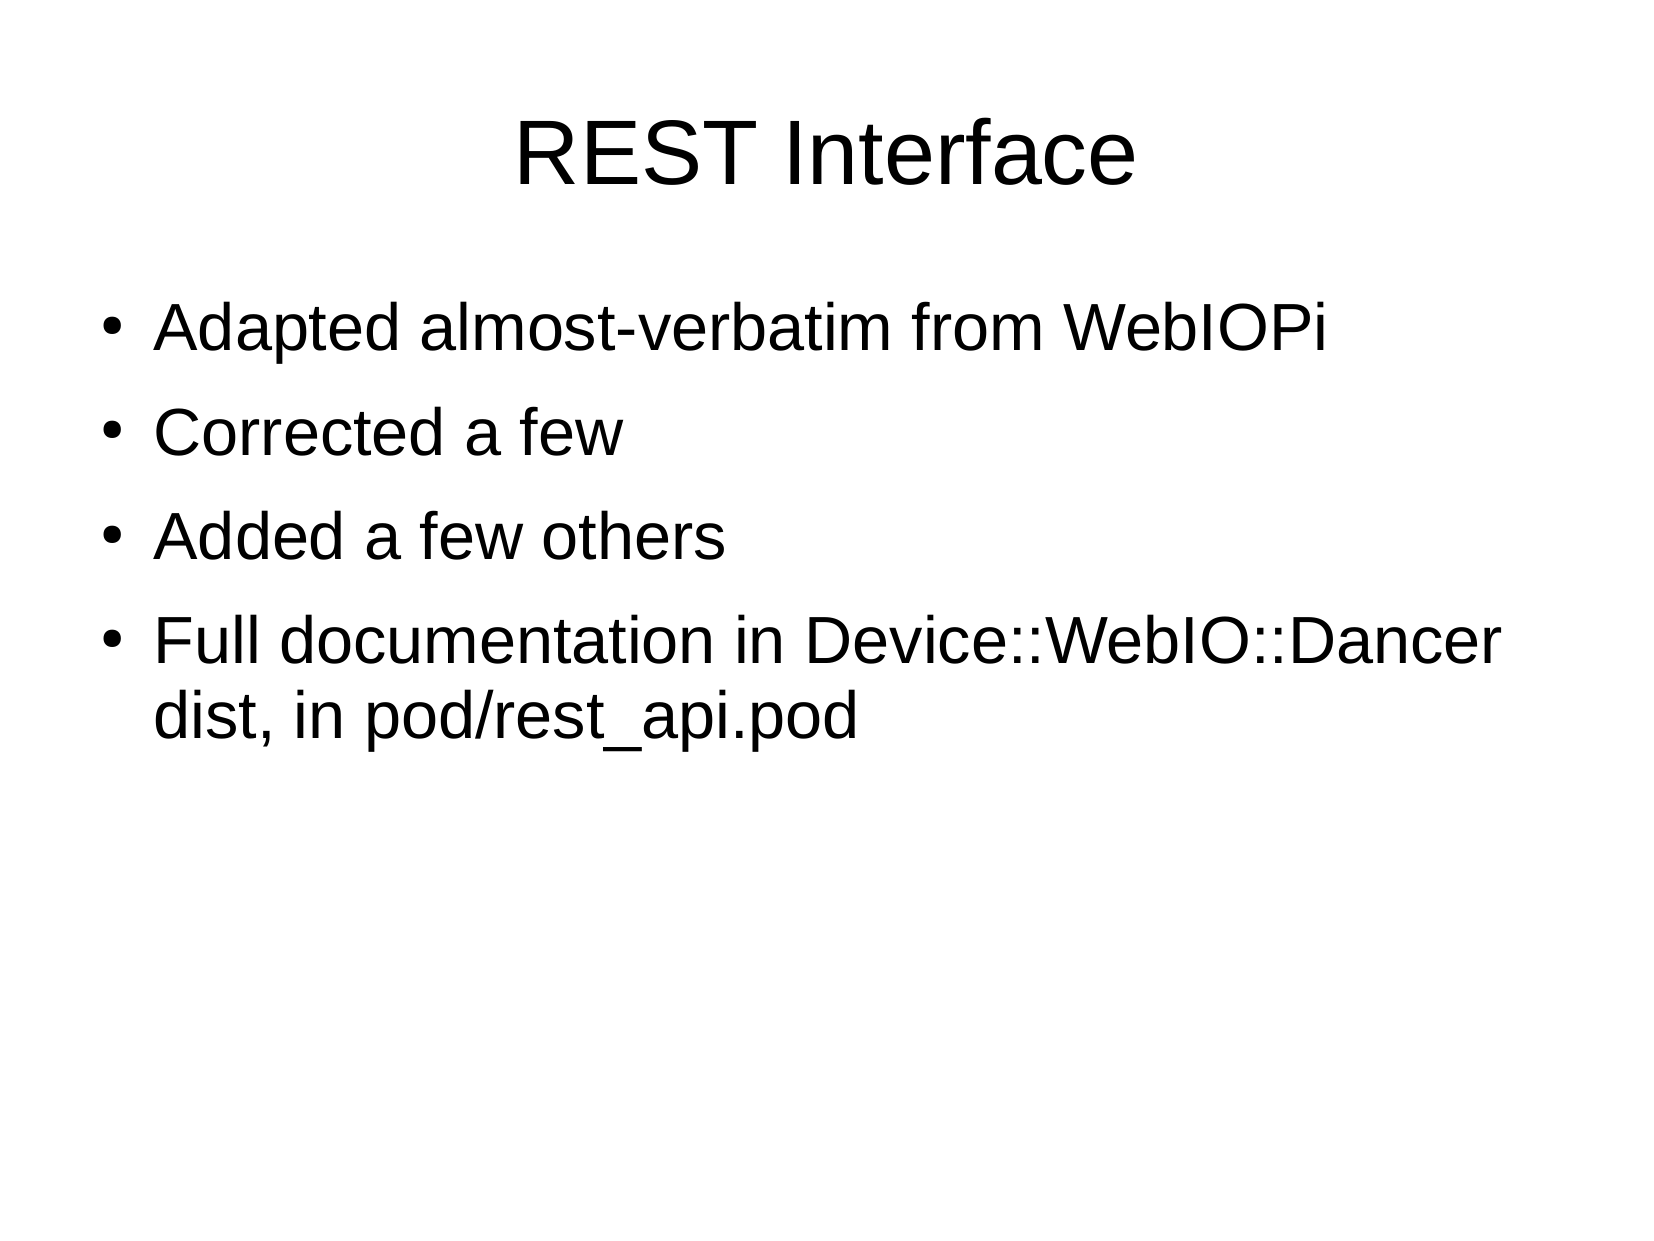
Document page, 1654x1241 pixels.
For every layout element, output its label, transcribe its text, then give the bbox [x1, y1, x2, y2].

list Adapted almost-verbatim from WebIOPi Corrected a few Added a few others Full documentation in Device::WebIO::Dancer dist, in pod/rest_api.pod [82, 290, 1571, 1010]
title REST Interface [82, 49, 1571, 257]
